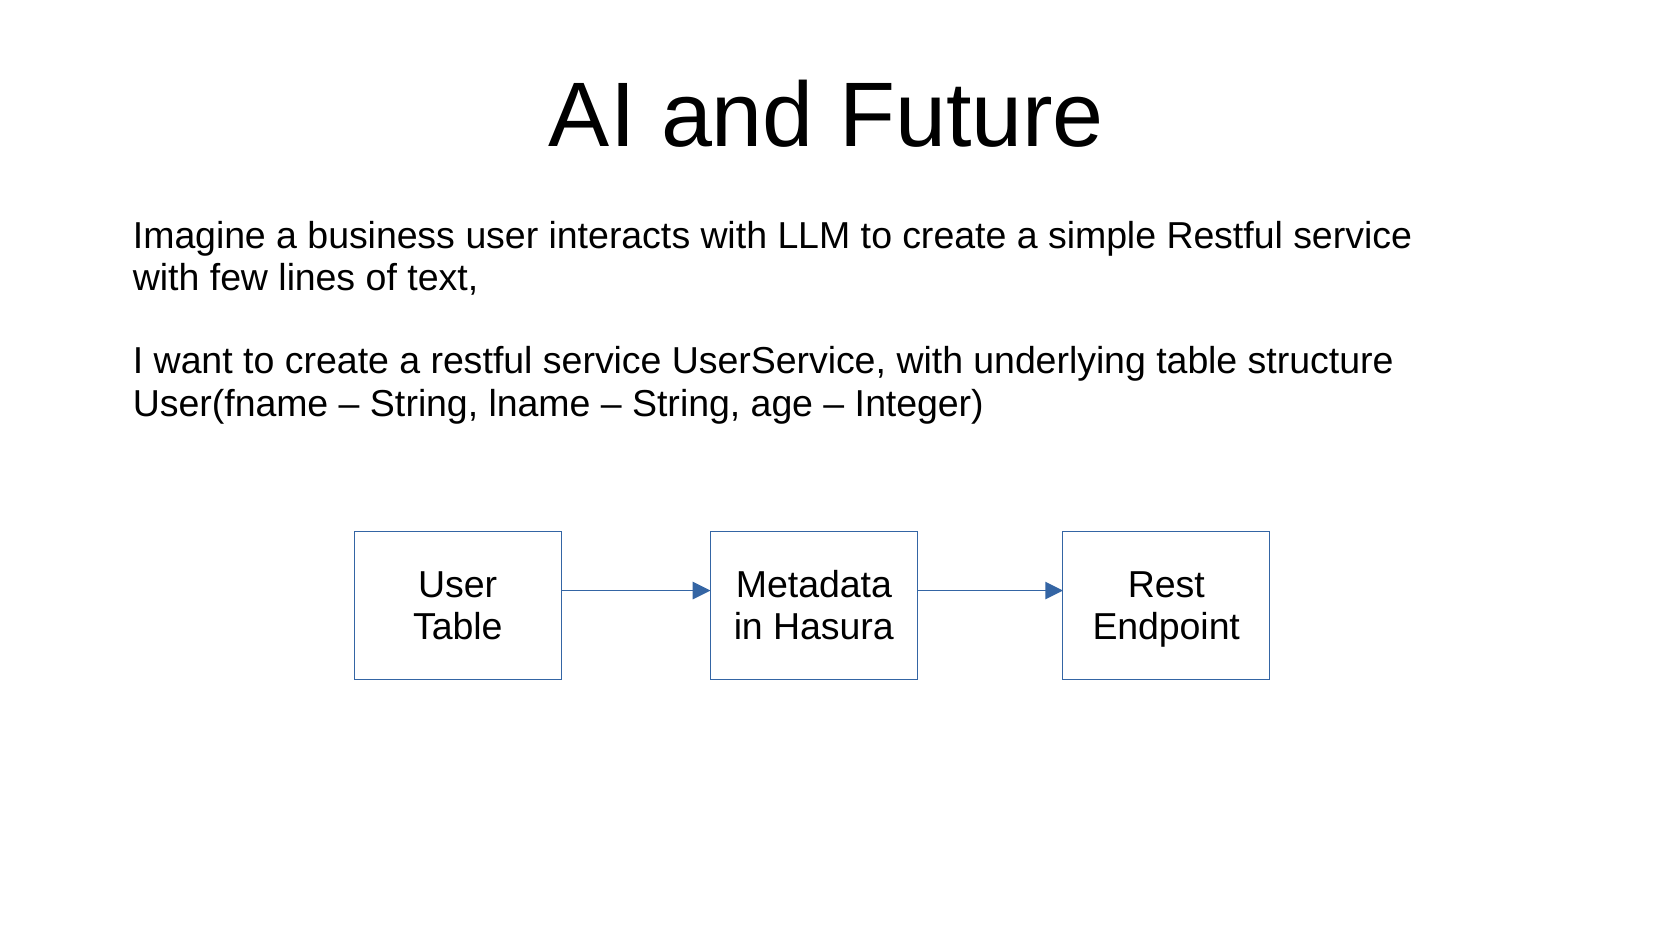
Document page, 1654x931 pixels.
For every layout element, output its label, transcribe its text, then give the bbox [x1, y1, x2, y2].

text_box User Table [354, 531, 562, 680]
text_box Imagine a business user interacts with LLM to create a simple Restful service with few lines of text, I want to create a restful service UserService, with underlying table structure User(fname – String, lname – String, age – Integer) [118, 206, 1477, 516]
text_box Rest Endpoint [1062, 531, 1270, 680]
text_box Metadata in Hasura [710, 531, 918, 680]
title AI and Future [82, 37, 1571, 193]
